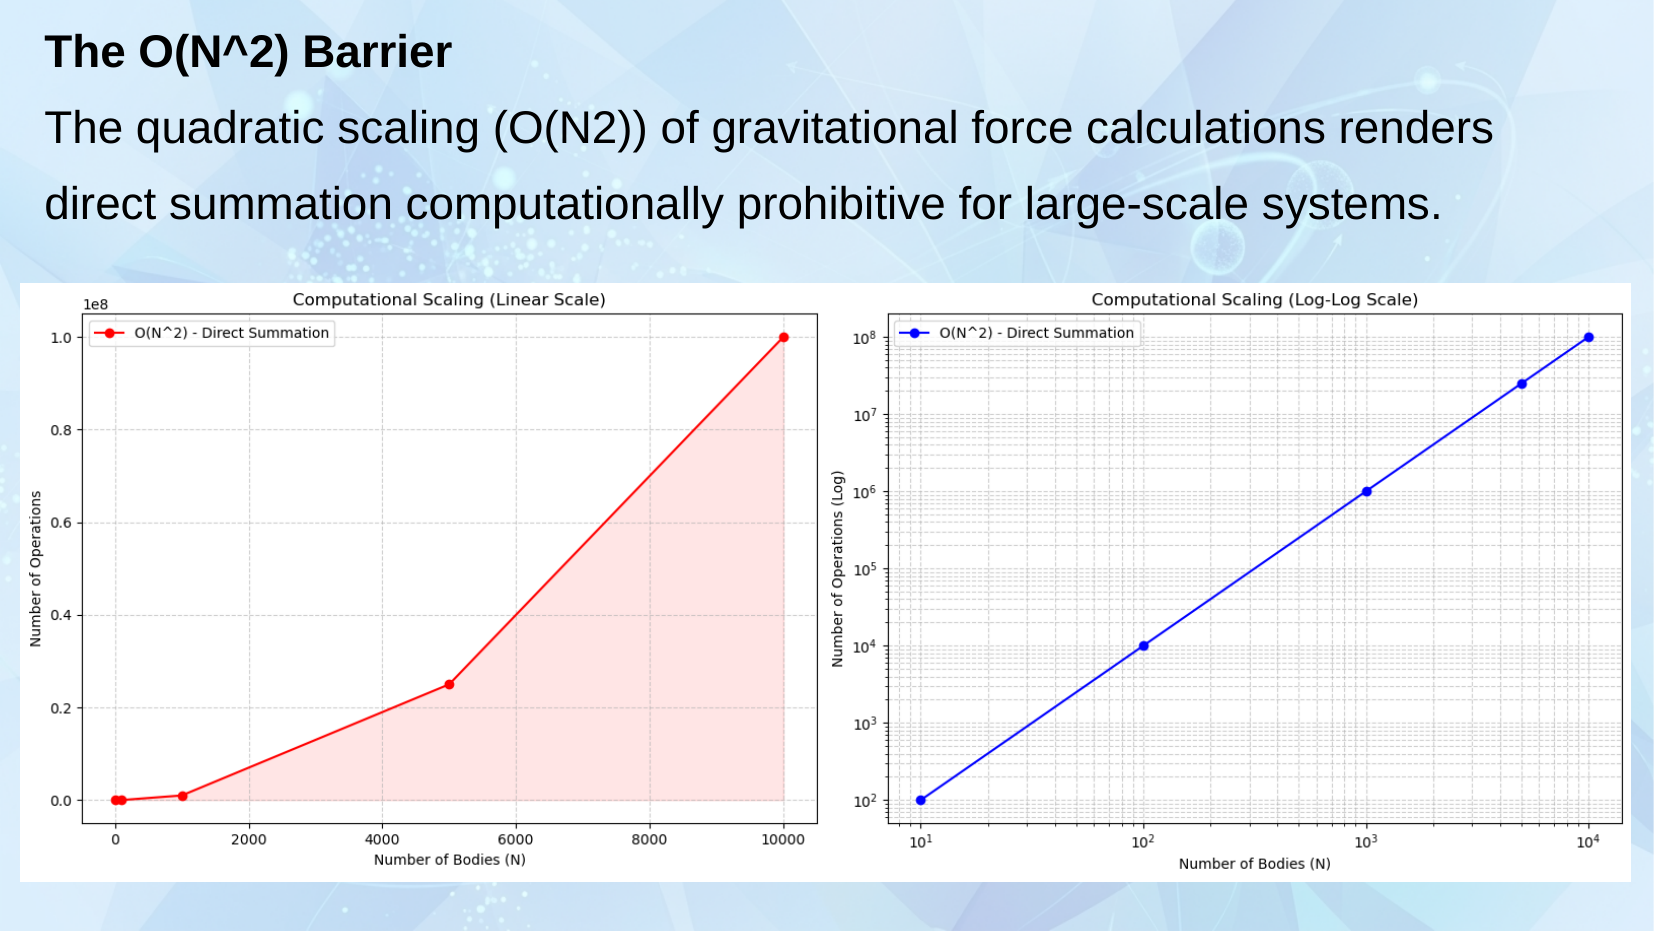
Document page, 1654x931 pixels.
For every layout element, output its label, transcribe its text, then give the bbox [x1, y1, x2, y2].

picture [0, 0, 1654, 931]
text_box The O(N^2) Barrier The quadratic scaling (O(N2)) of gravitational force calculations renders direct summation computationally prohibitive for large-scale systems. [29, 18, 1507, 237]
